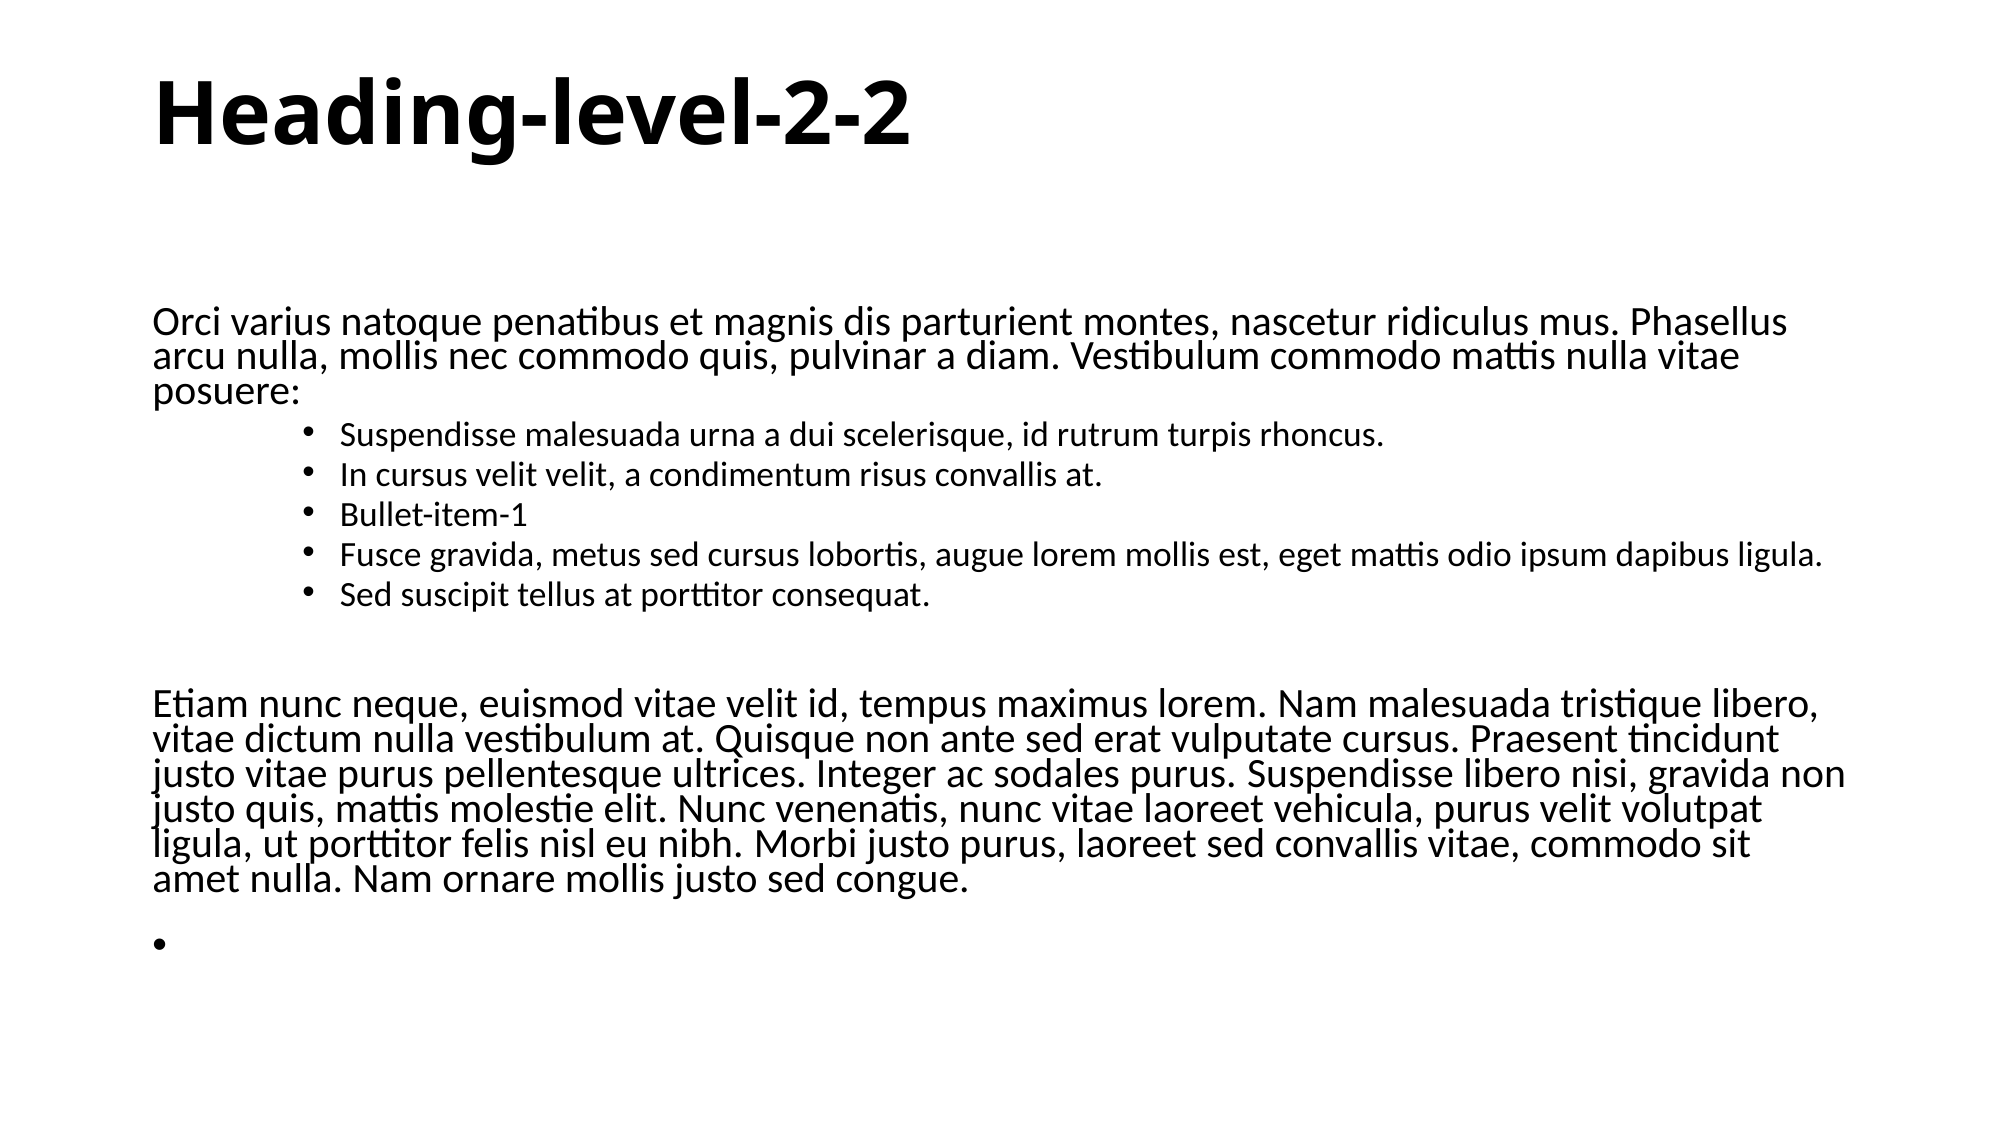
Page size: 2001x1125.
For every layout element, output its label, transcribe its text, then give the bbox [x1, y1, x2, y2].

title Heading-level-2-2 [137, 59, 1863, 278]
list Orci varius natoque penatibus et magnis dis parturient montes, nascetur ridiculus mus. Phasellus arcu nulla, mollis nec commodo quis, pulvinar a diam. Vestibulum commodo mattis nulla vitae posuere: Suspendisse malesuada urna a dui scelerisque, id rutrum turpis rhoncus. In cursus velit velit, a condimentum risus convallis at. Bullet-item-1 Fusce gravida, metus sed cursus lobortis, augue lorem mollis est, eget mattis odio ipsum dapibus ligula. Sed suscipit tellus at porttitor consequat. Etiam nunc neque, euismod vitae velit id, tempus maximus lorem. Nam malesuada tristique libero, vitae dictum nulla vestibulum at. Quisque non ante sed erat vulputate cursus. Praesent tincidunt justo vitae purus pellentesque ultrices. Integer ac sodales purus. Suspendisse libero nisi, gravida non justo quis, mattis molestie elit. Nunc venenatis, nunc vitae laoreet vehicula, purus velit volutpat ligula, ut porttitor felis nisl eu nibh. Morbi justo purus, laoreet sed convallis vitae, commodo sit amet nulla. Nam ornare mollis justo sed congue. [137, 299, 1863, 1014]
